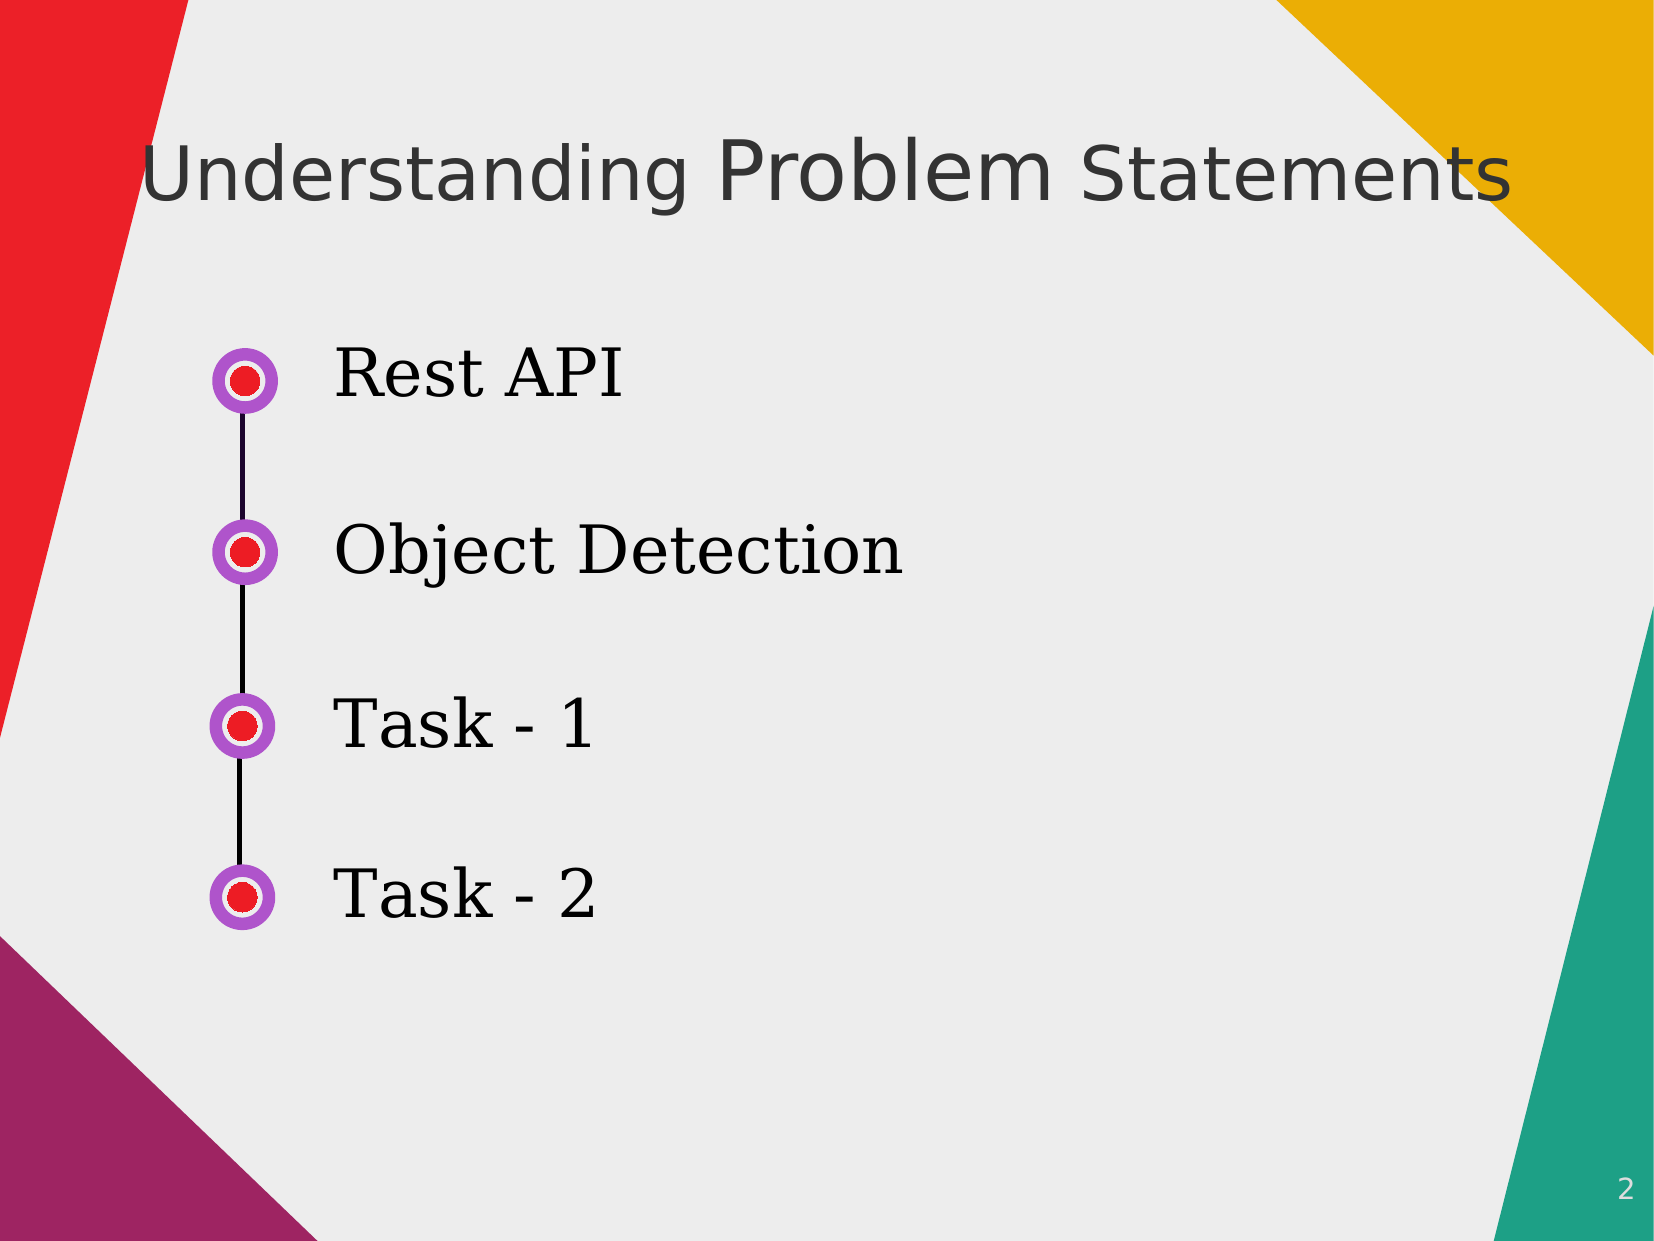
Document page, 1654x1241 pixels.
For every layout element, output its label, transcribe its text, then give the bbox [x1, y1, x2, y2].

text_box [230, 366, 260, 396]
text_box Task - 1 [318, 687, 1312, 770]
title Understanding Problem Statements [114, 73, 1539, 271]
text_box [230, 537, 260, 567]
text_box Task - 2 [318, 857, 1229, 939]
text_box [227, 711, 258, 741]
text_box Object Detection [318, 513, 1371, 596]
text_box Rest API [318, 336, 1182, 485]
text_box [227, 882, 258, 913]
